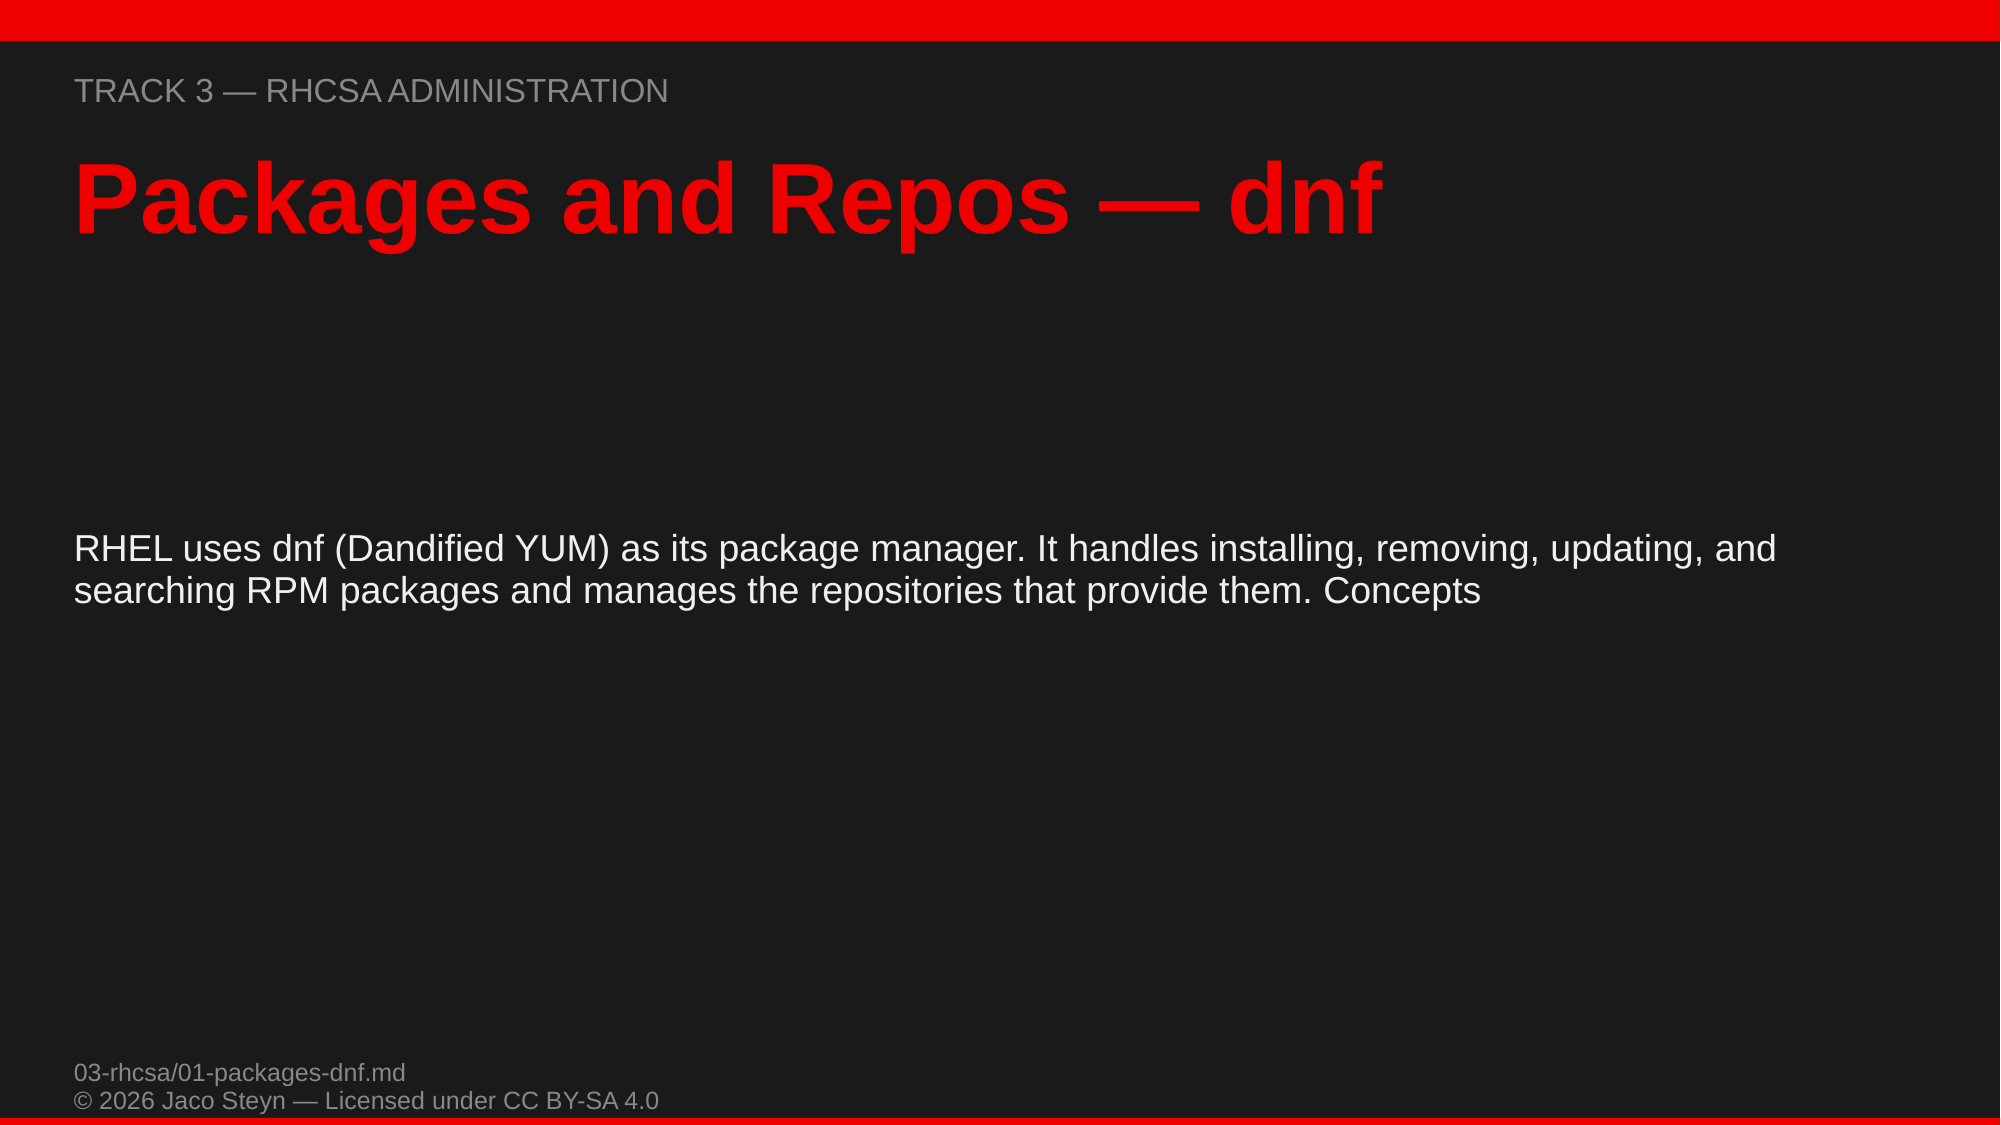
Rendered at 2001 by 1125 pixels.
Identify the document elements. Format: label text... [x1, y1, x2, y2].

text_box [0, 1117, 2001, 1125]
text_box 03-rhcsa/01-packages-dnf.md © 2026 Jaco Steyn — Licensed under CC BY-SA 4.0 [59, 1051, 1942, 1111]
text_box TRACK 3 — RHCSA ADMINISTRATION [59, 64, 1942, 119]
text_box RHEL uses dnf (Dandified YUM) as its package manager. It handles installing, removing, updating, and searching RPM packages and manages the repositories that provide them. Concepts [59, 519, 1942, 727]
text_box Packages and Repos — dnf [59, 135, 1942, 461]
text_box [0, 0, 2001, 42]
